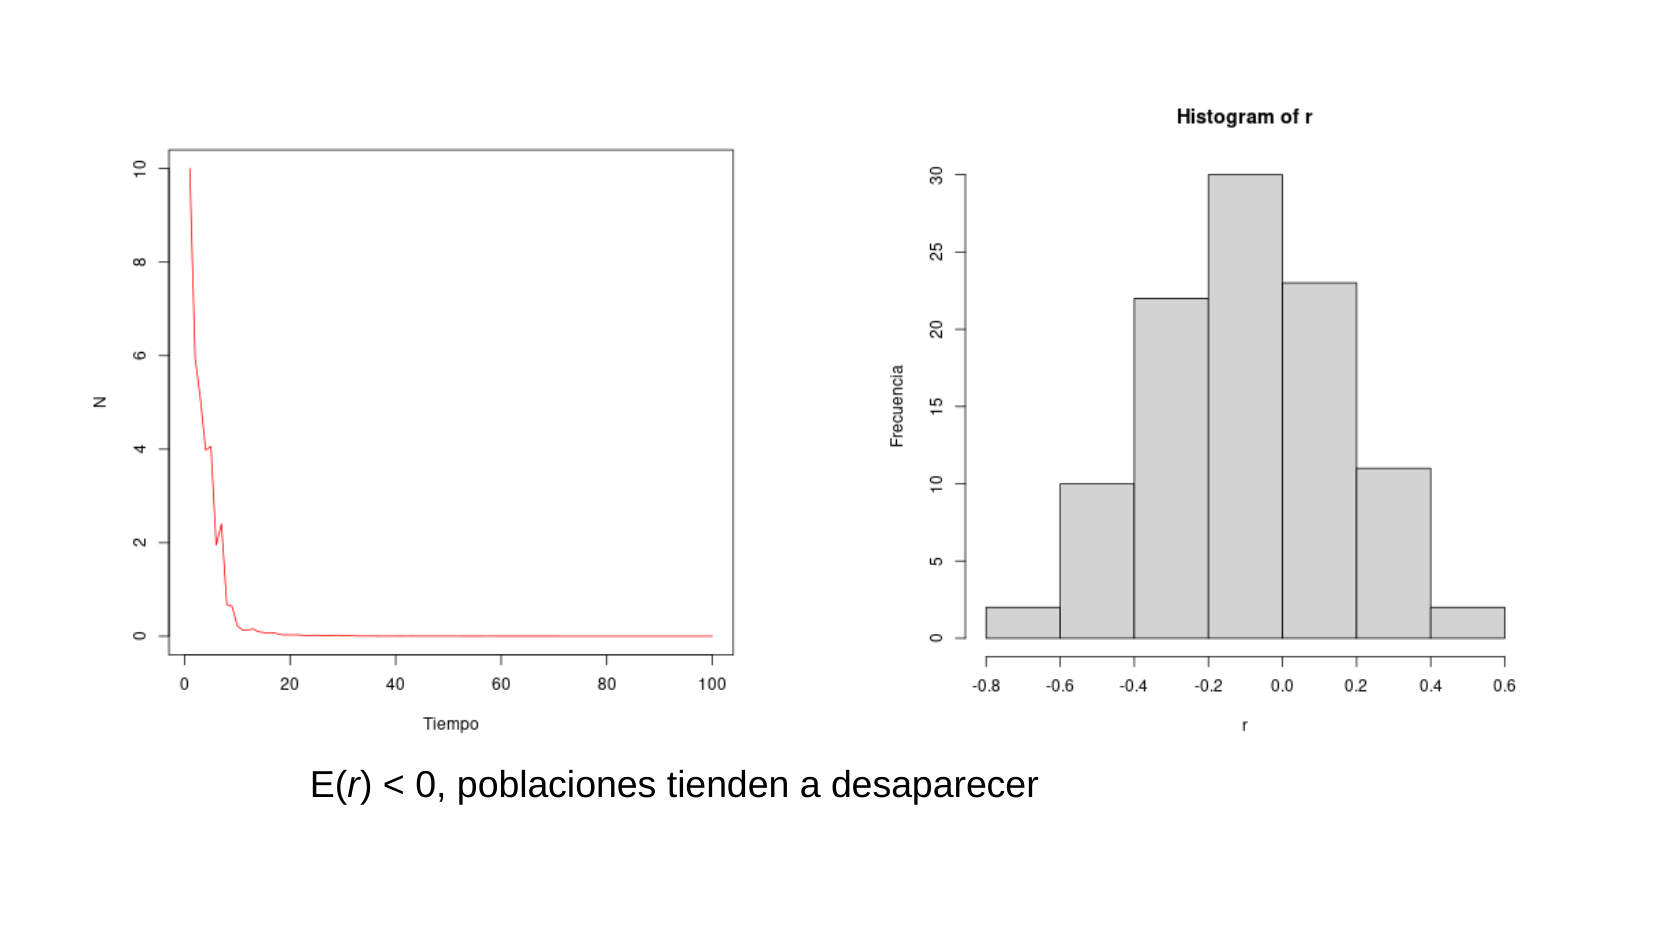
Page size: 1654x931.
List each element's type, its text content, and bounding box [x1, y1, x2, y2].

text_box E(r) < 0, poblaciones tienden a desaparecer [295, 755, 1447, 813]
picture [88, 69, 775, 756]
picture [885, 76, 1567, 758]
